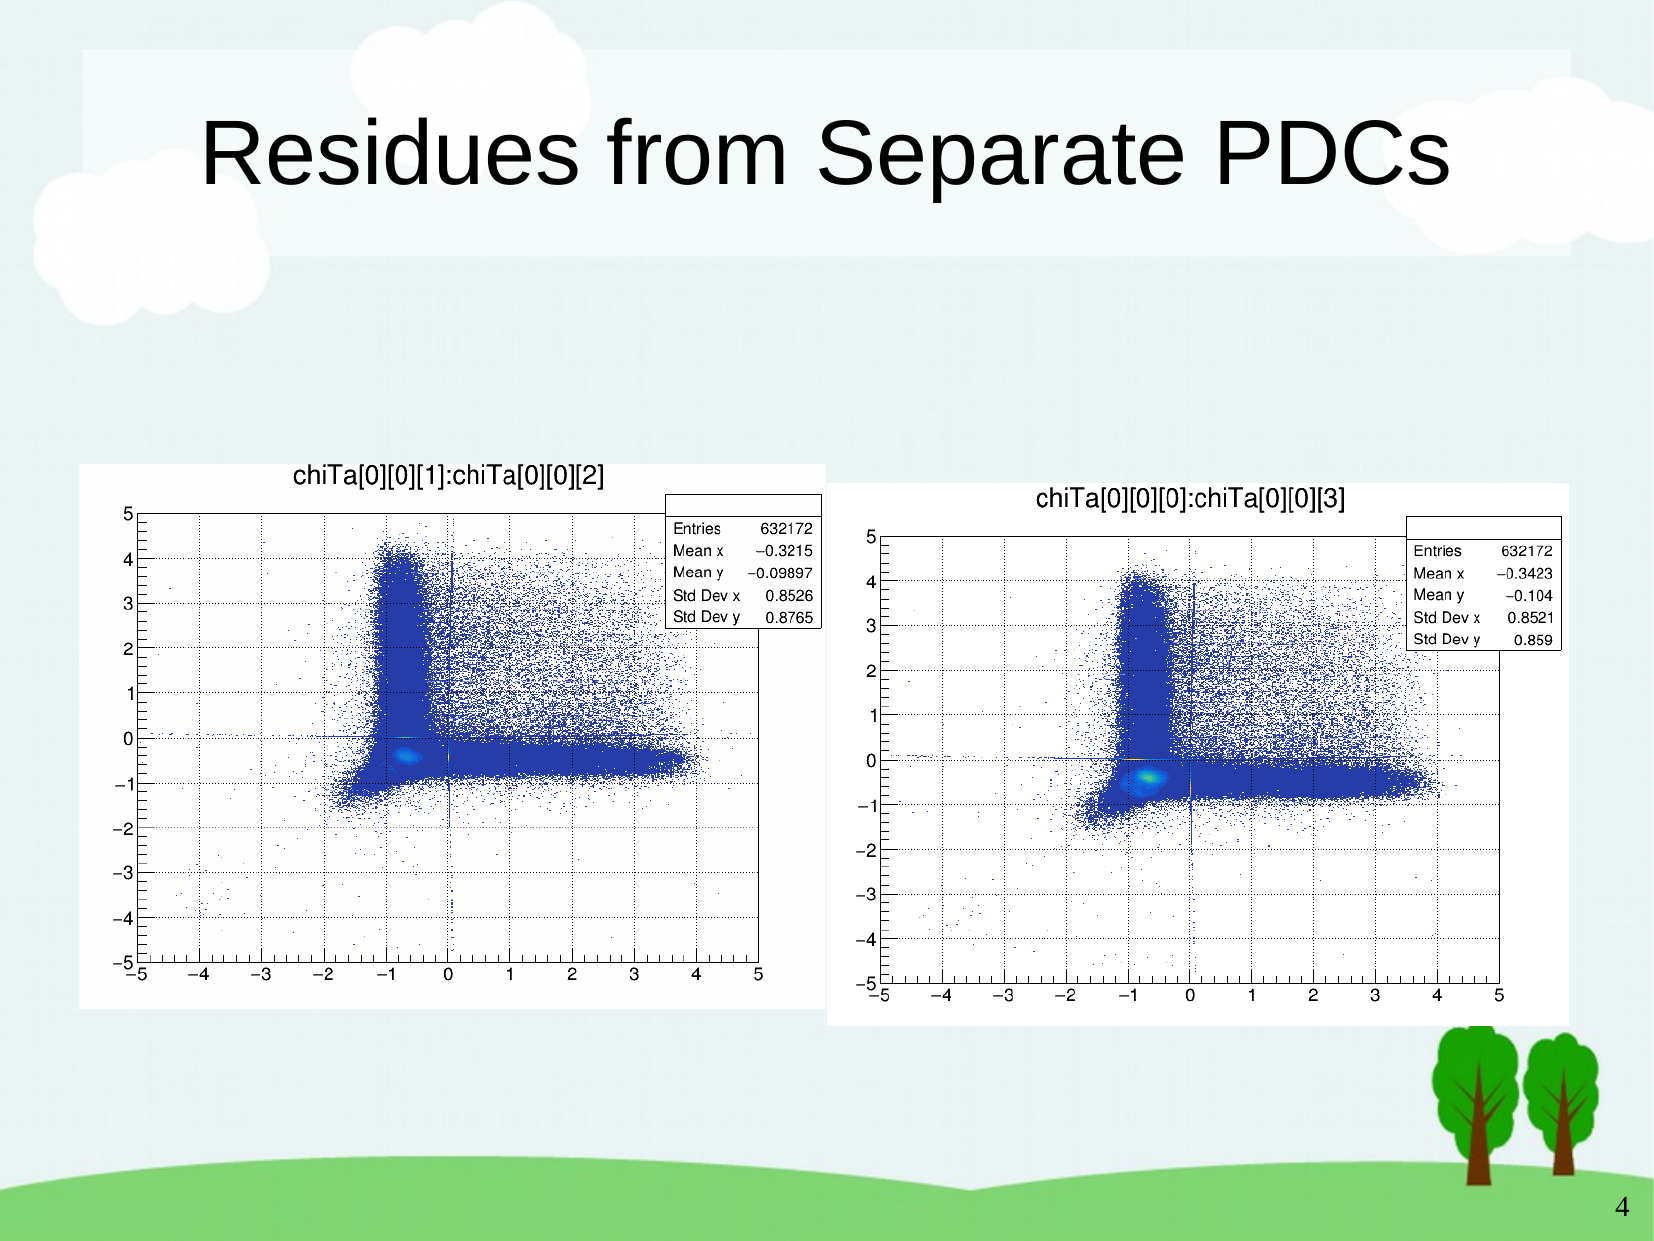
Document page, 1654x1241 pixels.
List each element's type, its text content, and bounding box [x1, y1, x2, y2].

title Residues from Separate PDCs [82, 49, 1571, 257]
picture [0, 0, 1654, 1241]
